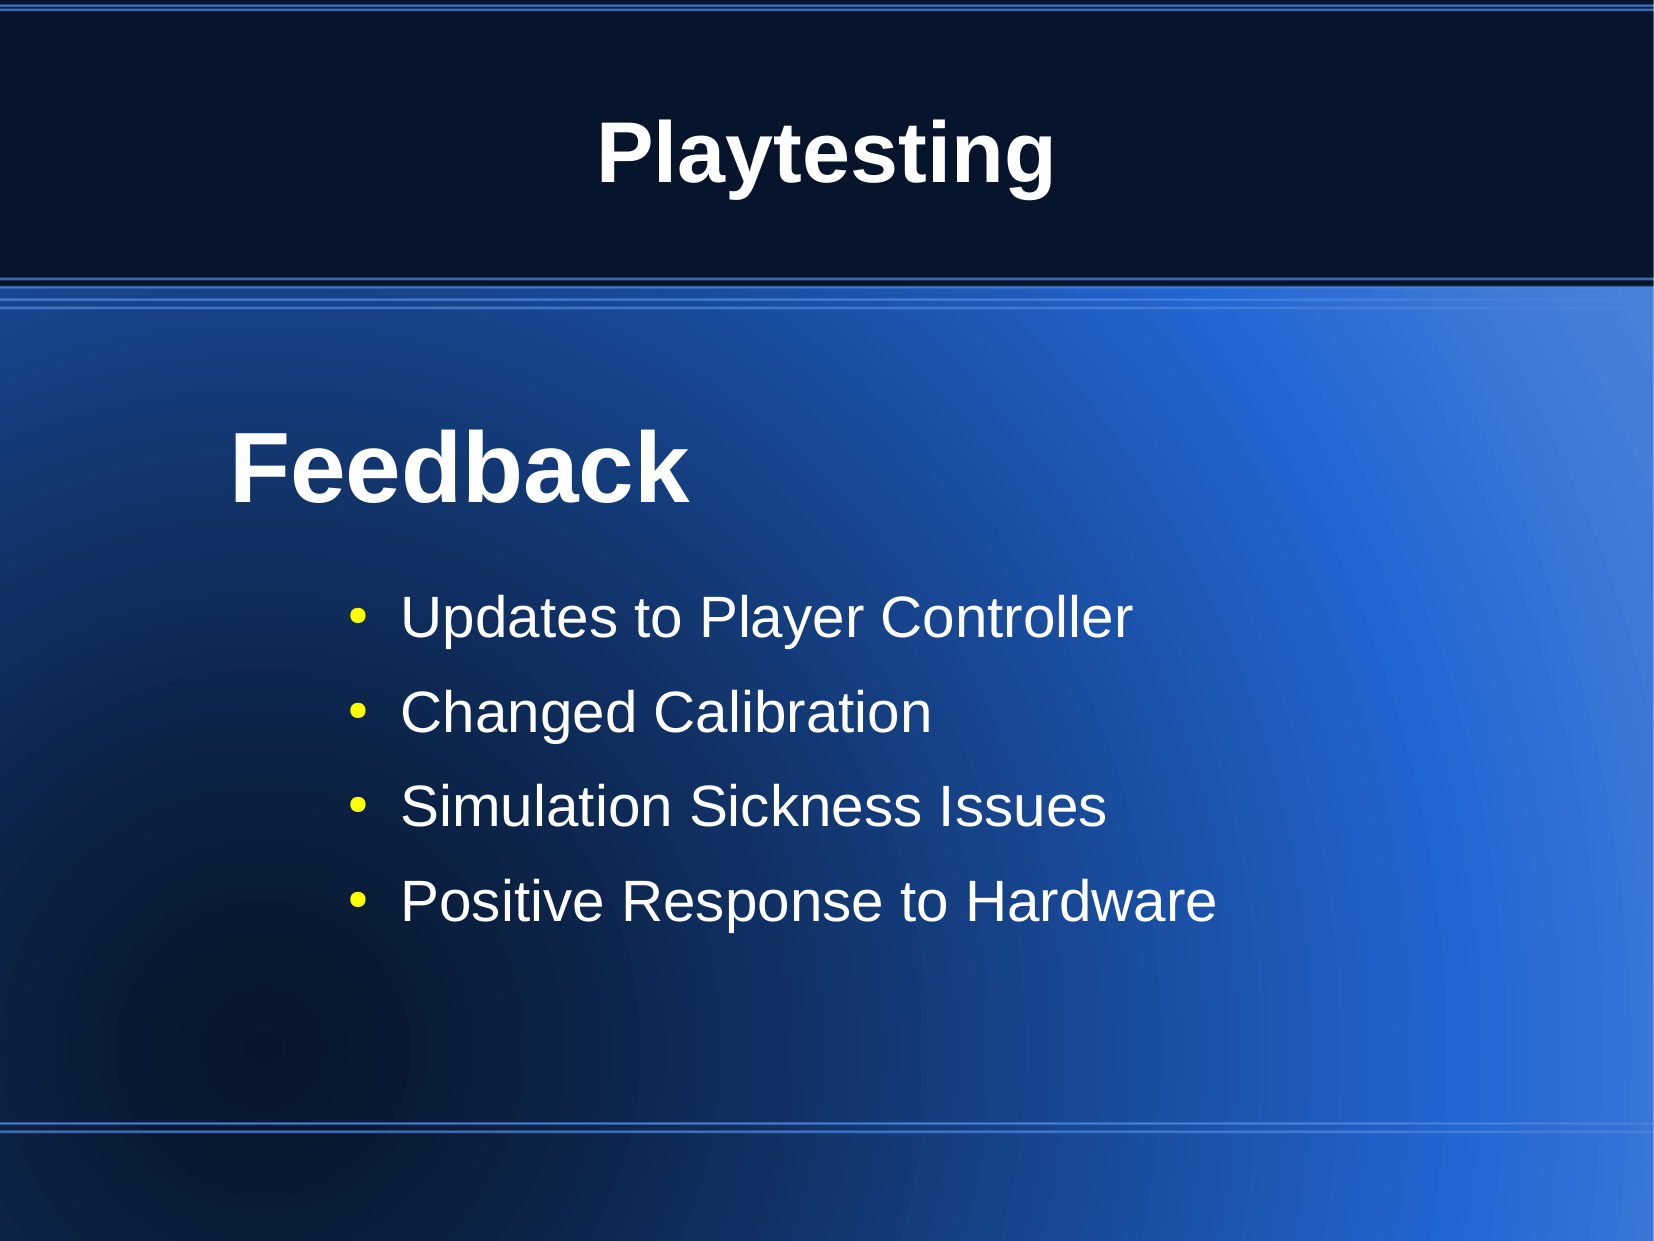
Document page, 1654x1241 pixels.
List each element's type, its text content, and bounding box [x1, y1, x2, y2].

title Playtesting [82, 49, 1571, 257]
text_box Feedback [214, 405, 706, 532]
list Updates to Player Controller Changed Calibration Simulation Sickness Issues Positive Response to Hardware [330, 585, 1456, 1021]
picture [0, 0, 1654, 1241]
